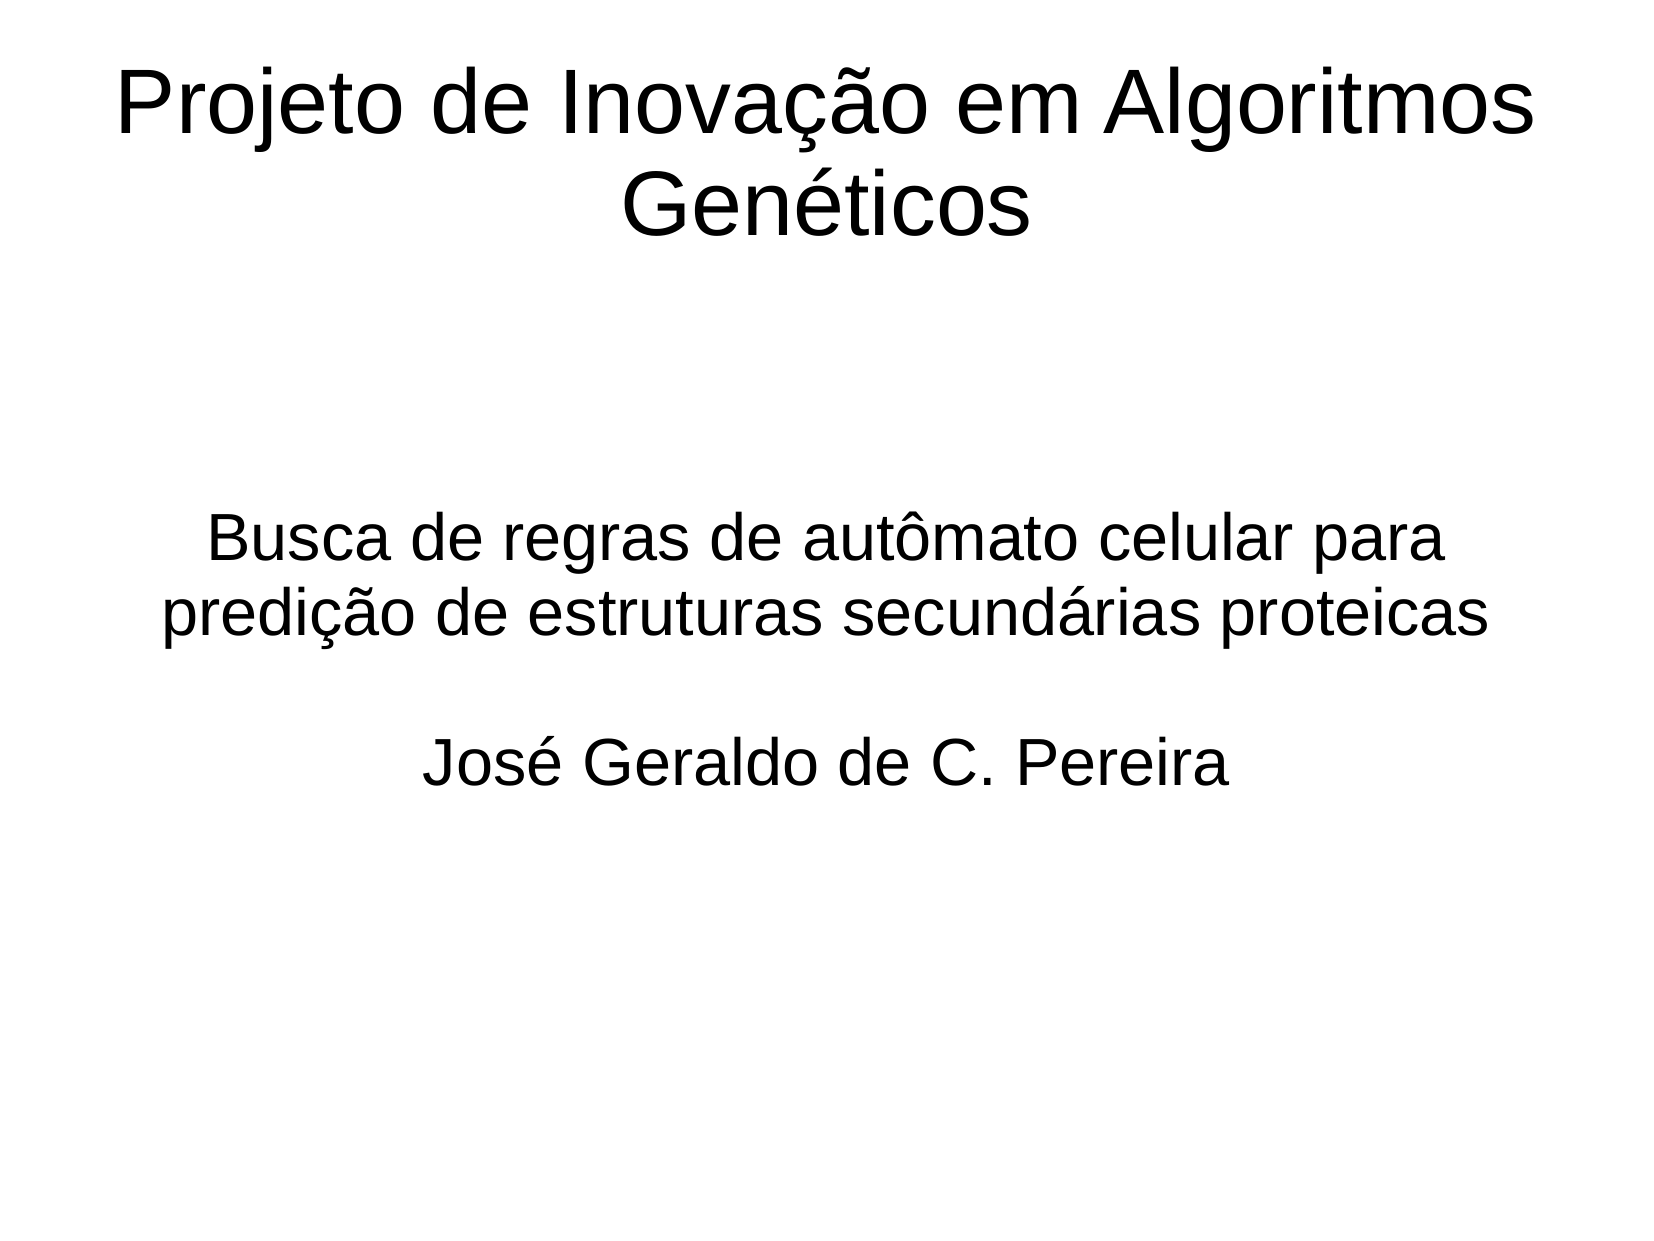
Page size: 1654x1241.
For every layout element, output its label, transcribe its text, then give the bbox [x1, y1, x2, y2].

title Projeto de Inovação em Algoritmos Genéticos [82, 49, 1571, 257]
subtitle Busca de regras de autômato celular para predição de estruturas secundárias proteicas José Geraldo de C. Pereira [82, 290, 1571, 1010]
